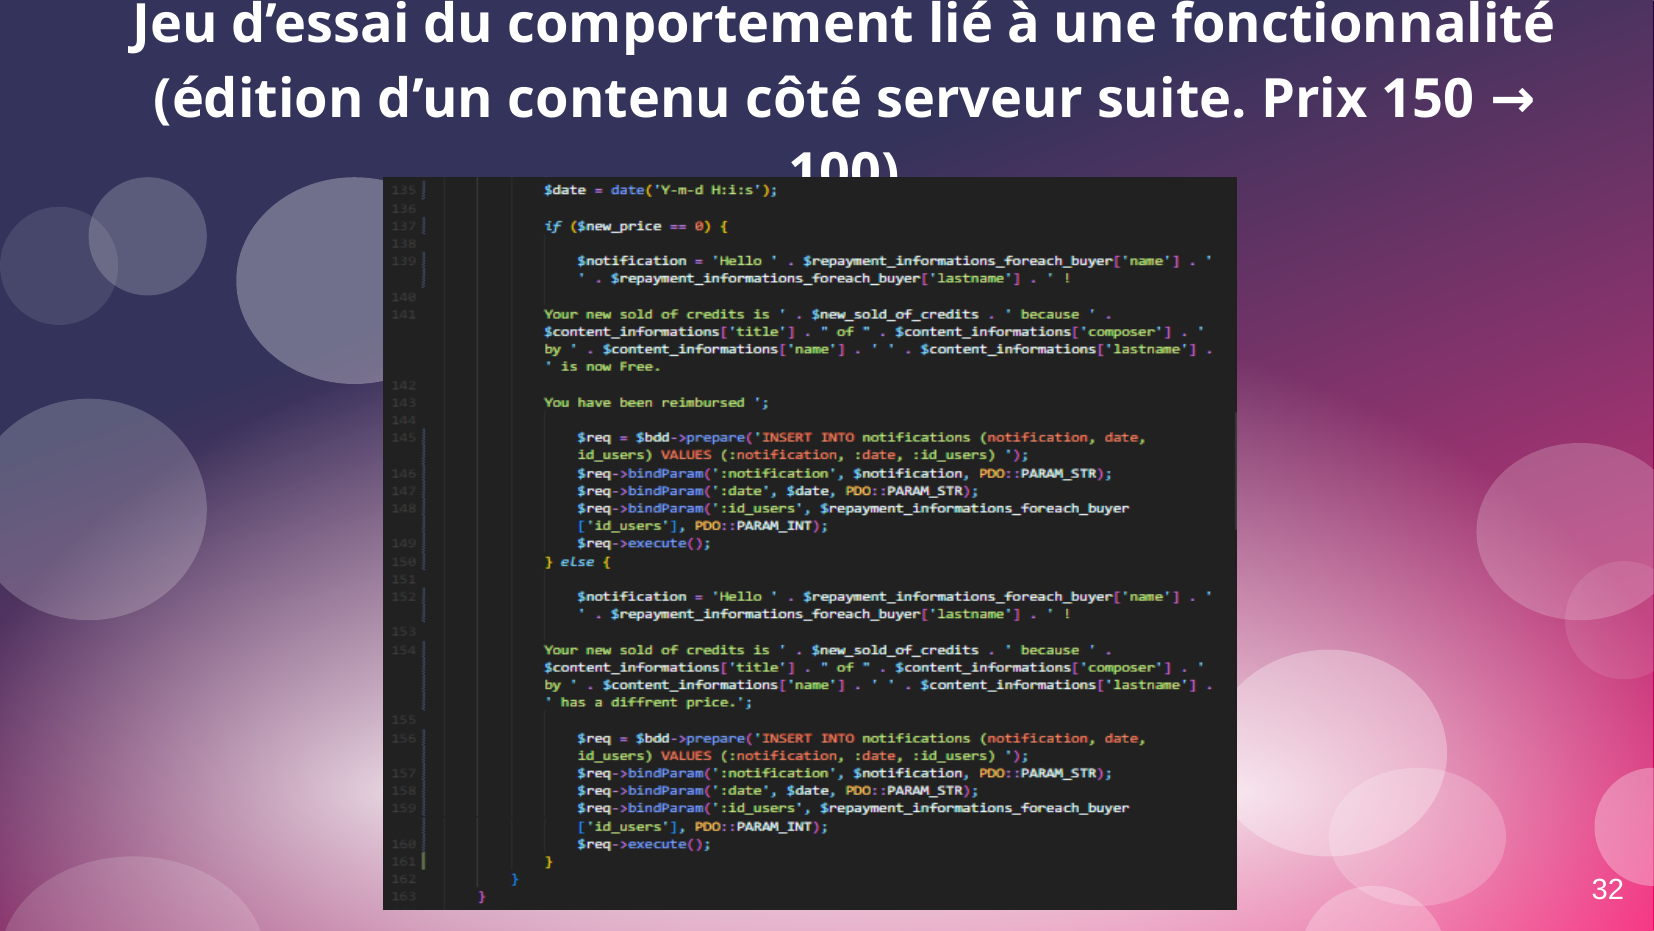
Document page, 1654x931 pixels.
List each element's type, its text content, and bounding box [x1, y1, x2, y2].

title Jeu d’essai du comportement lié à une fonctionnalité (édition d’un contenu côté serveur suite. Prix 150 → 100) [88, 14, 1565, 178]
picture [383, 177, 1237, 910]
